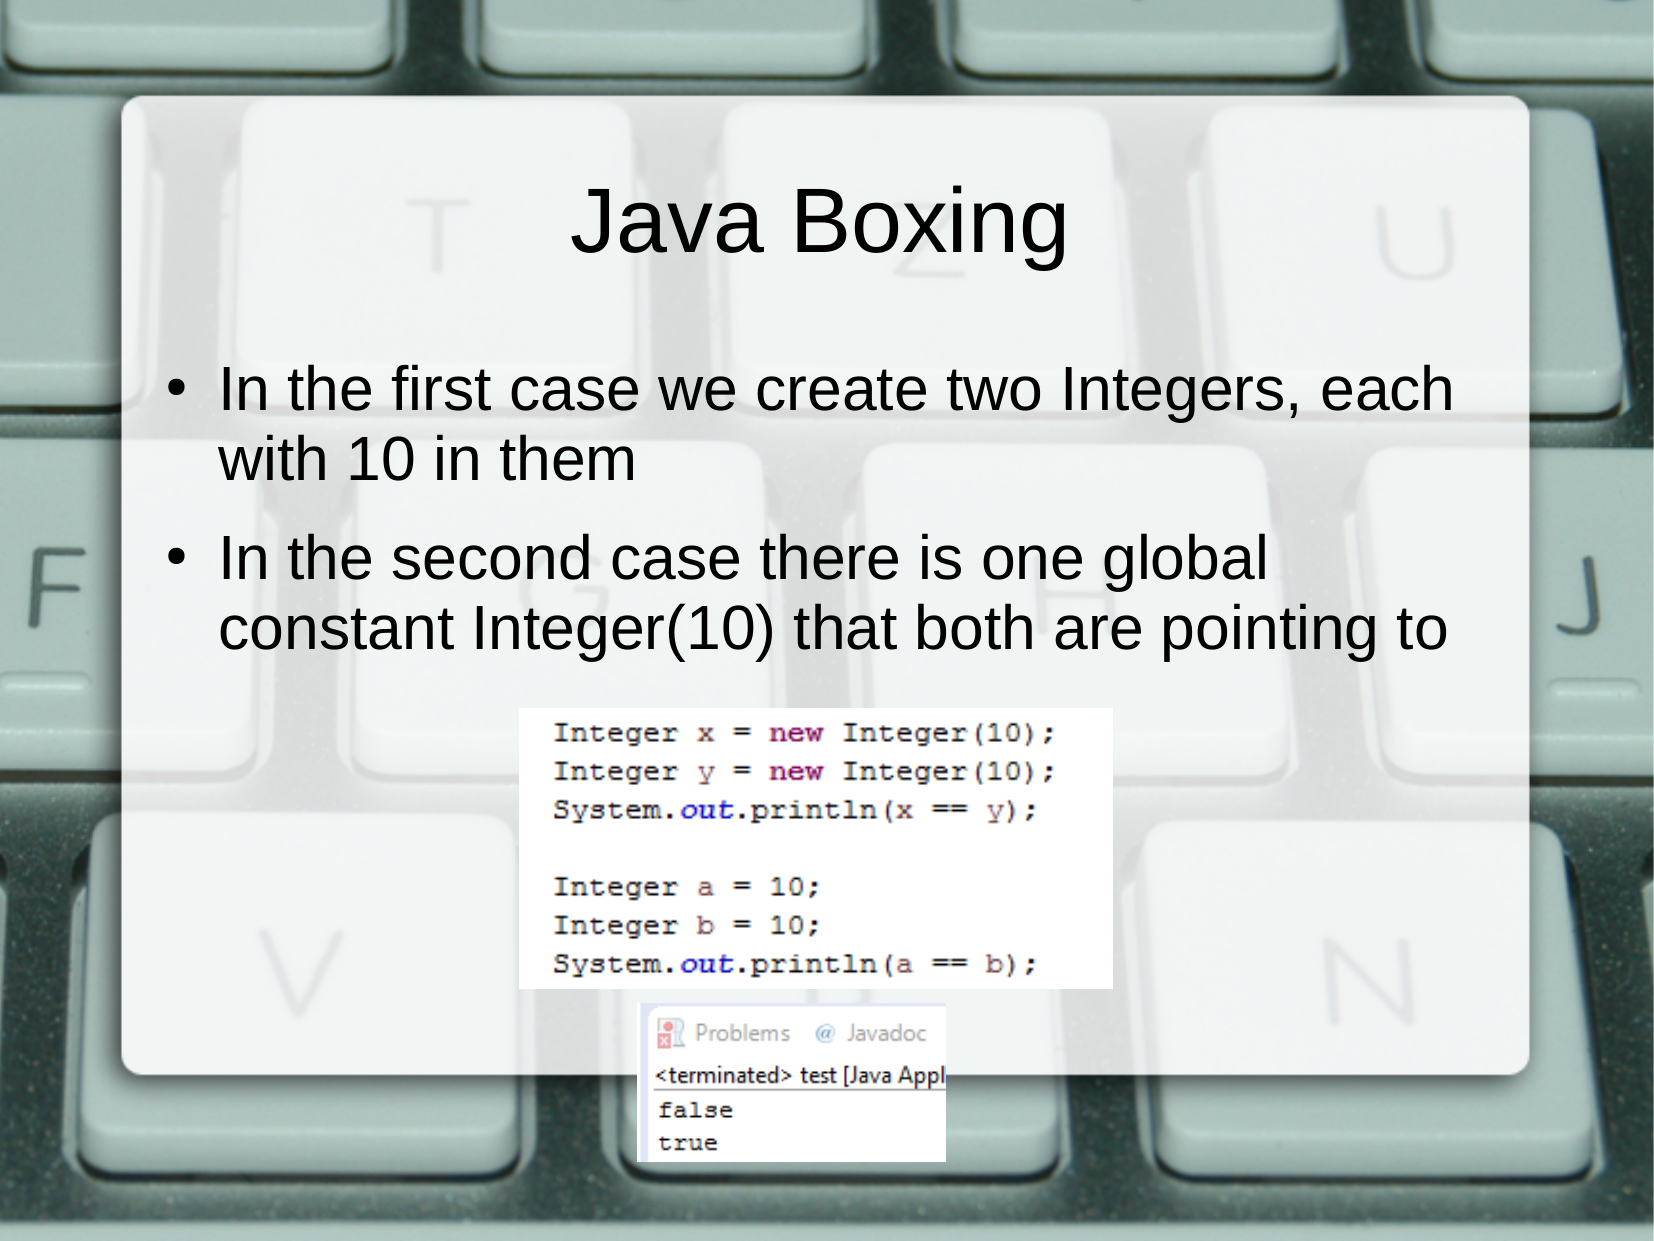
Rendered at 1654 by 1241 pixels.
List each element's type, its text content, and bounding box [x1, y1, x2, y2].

picture [0, 0, 1654, 1241]
title Java Boxing [135, 117, 1506, 325]
list In the first case we create two Integers, each with 10 in them In the second case there is one global constant Integer(10) that both are pointing to [147, 354, 1506, 1063]
